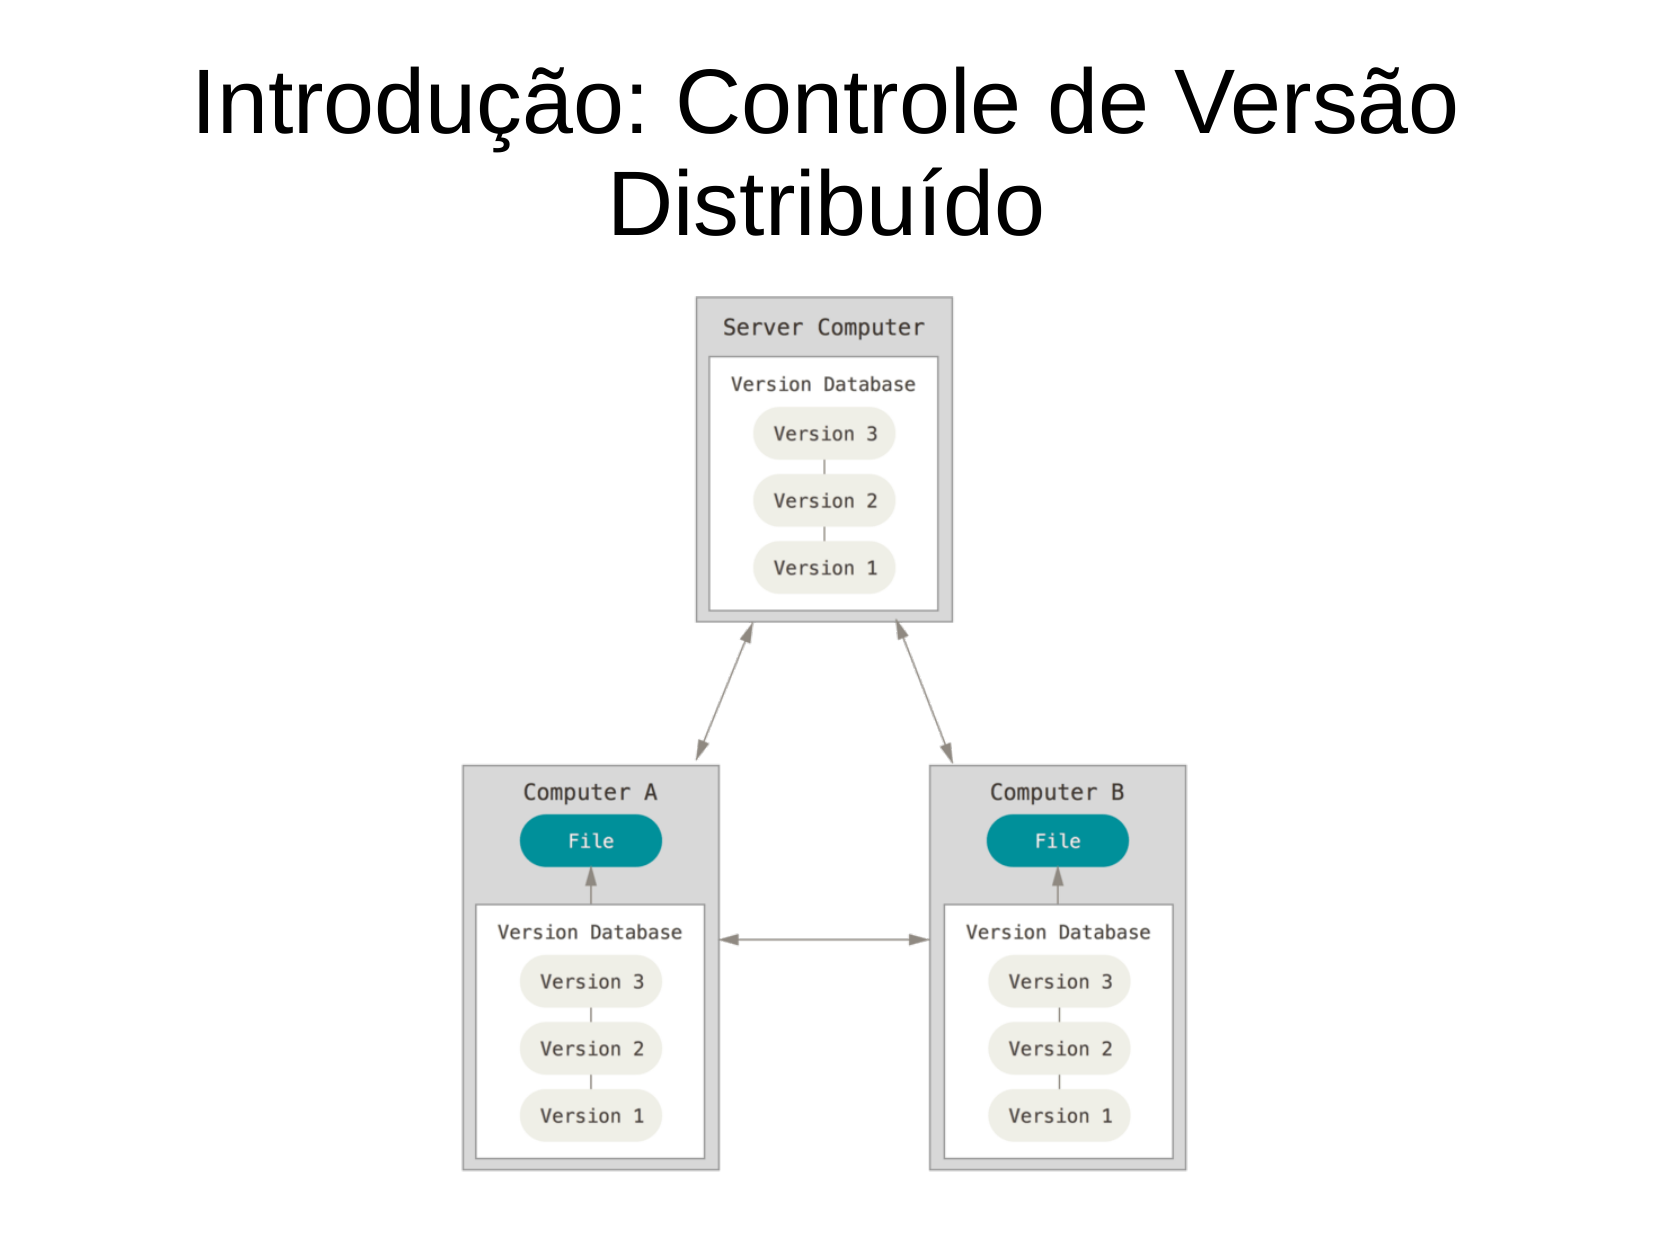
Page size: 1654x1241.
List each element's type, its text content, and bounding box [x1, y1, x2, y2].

picture [448, 284, 1201, 1186]
title Introdução: Controle de Versão Distribuído [82, 49, 1571, 257]
